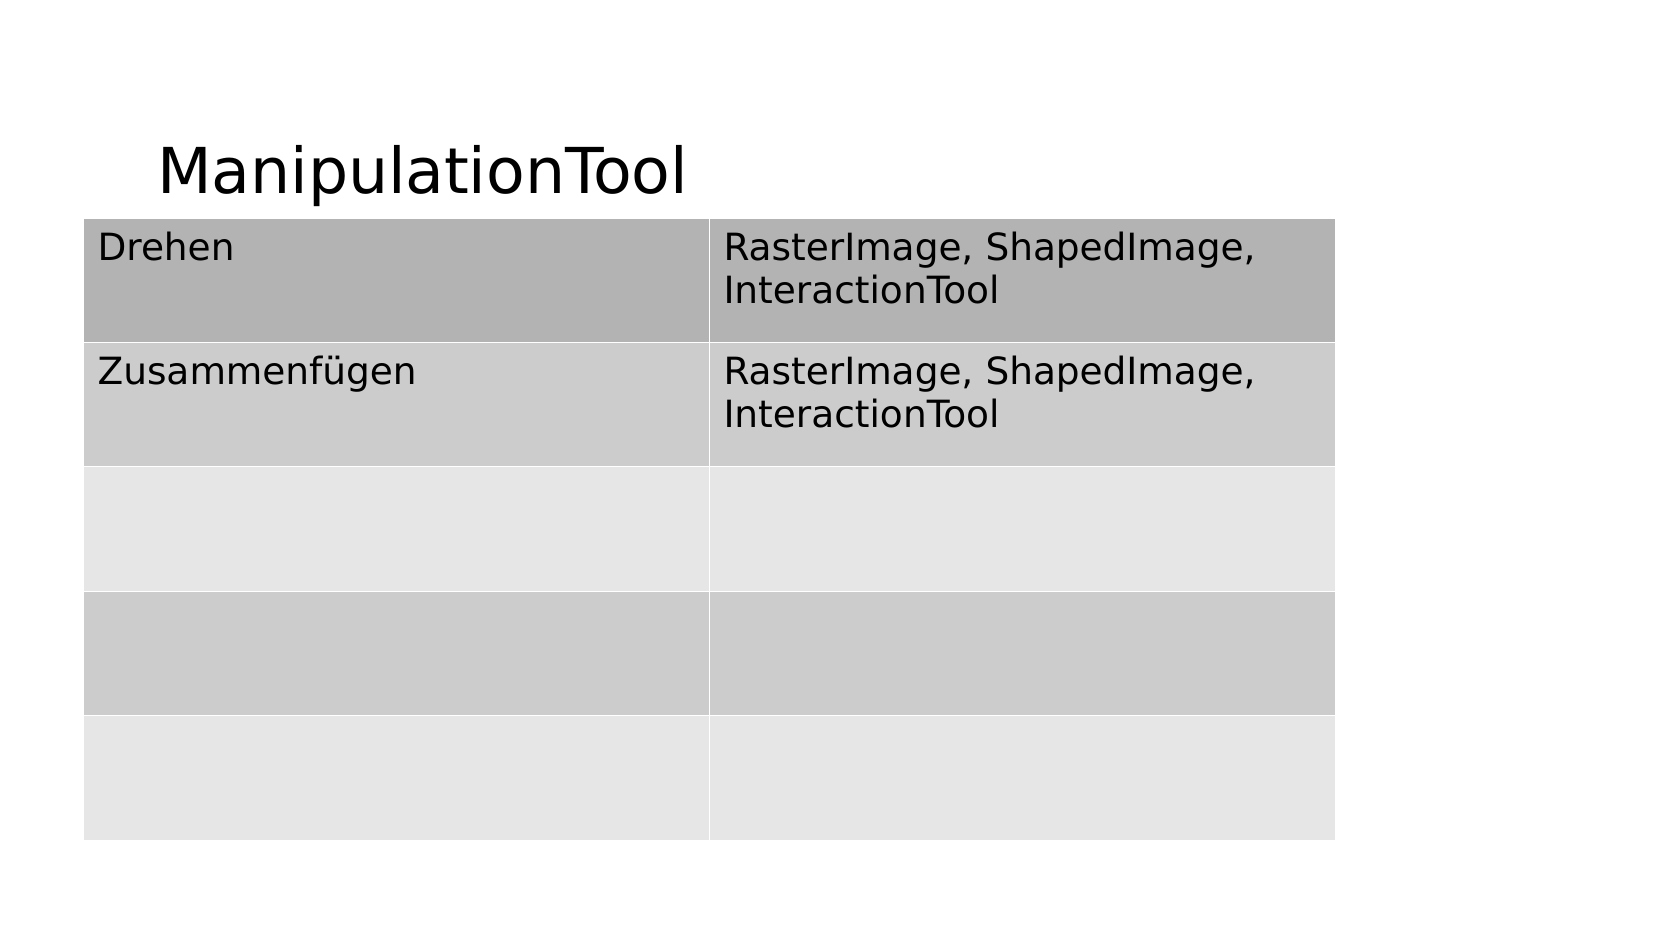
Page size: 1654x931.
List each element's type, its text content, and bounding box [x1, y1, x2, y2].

table_cell [710, 467, 1335, 591]
table_cell [84, 592, 709, 715]
table_cell [710, 716, 1335, 840]
table_cell [710, 592, 1335, 715]
table_cell [84, 467, 709, 591]
table_header RasterImage, ShapedImage, InteractionTool [710, 219, 1335, 342]
table_cell Zusammenfügen [84, 343, 709, 466]
table_cell RasterImage, ShapedImage, InteractionTool [710, 343, 1335, 466]
table_cell [84, 716, 709, 840]
list ManipulationTool [90, 135, 817, 210]
table_header Drehen [84, 219, 709, 342]
